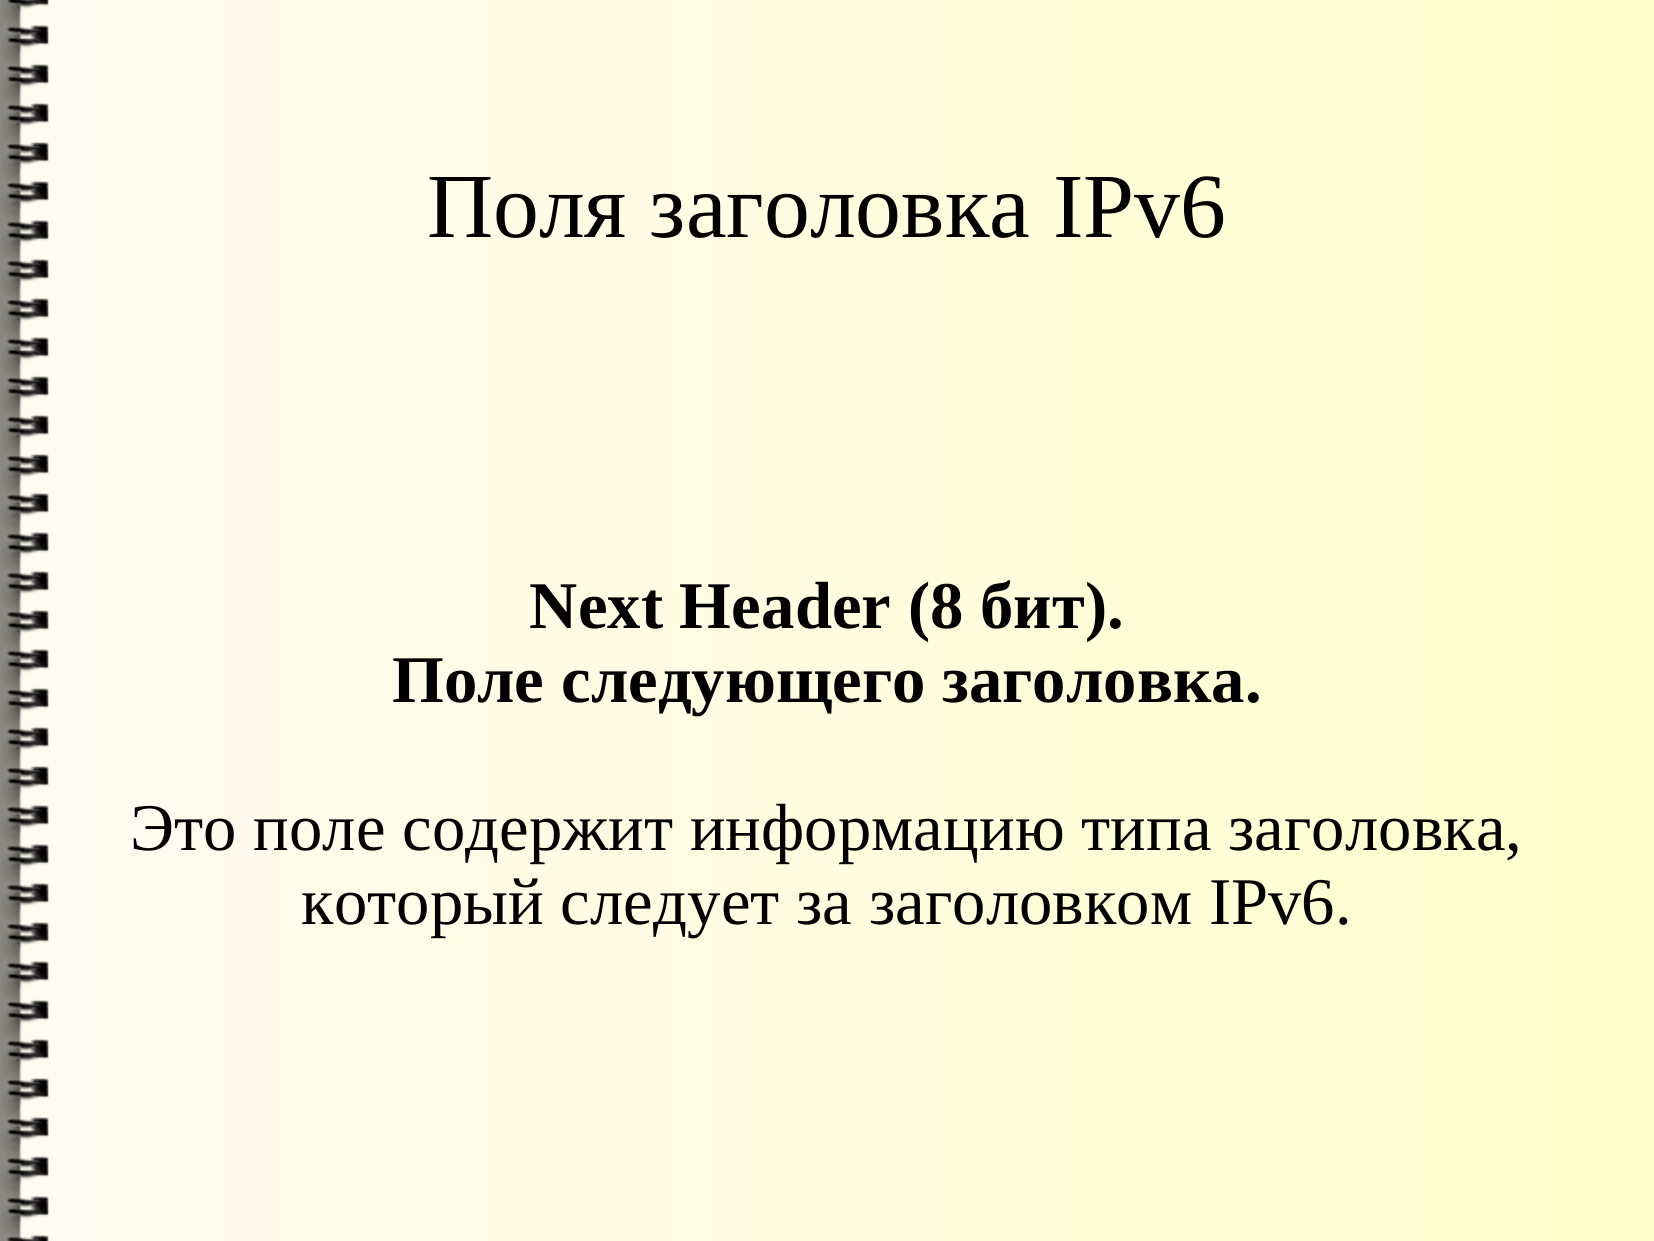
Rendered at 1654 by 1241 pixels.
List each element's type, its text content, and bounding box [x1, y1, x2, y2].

title Поля заголовка IPv6 [121, 102, 1534, 311]
subtitle Next Header (8 бит). Поле следующего заголовка. Это поле содержит информацию типа заголовка, который следует за заголовком IPv6. [121, 344, 1534, 1164]
picture [0, 0, 1654, 1241]
